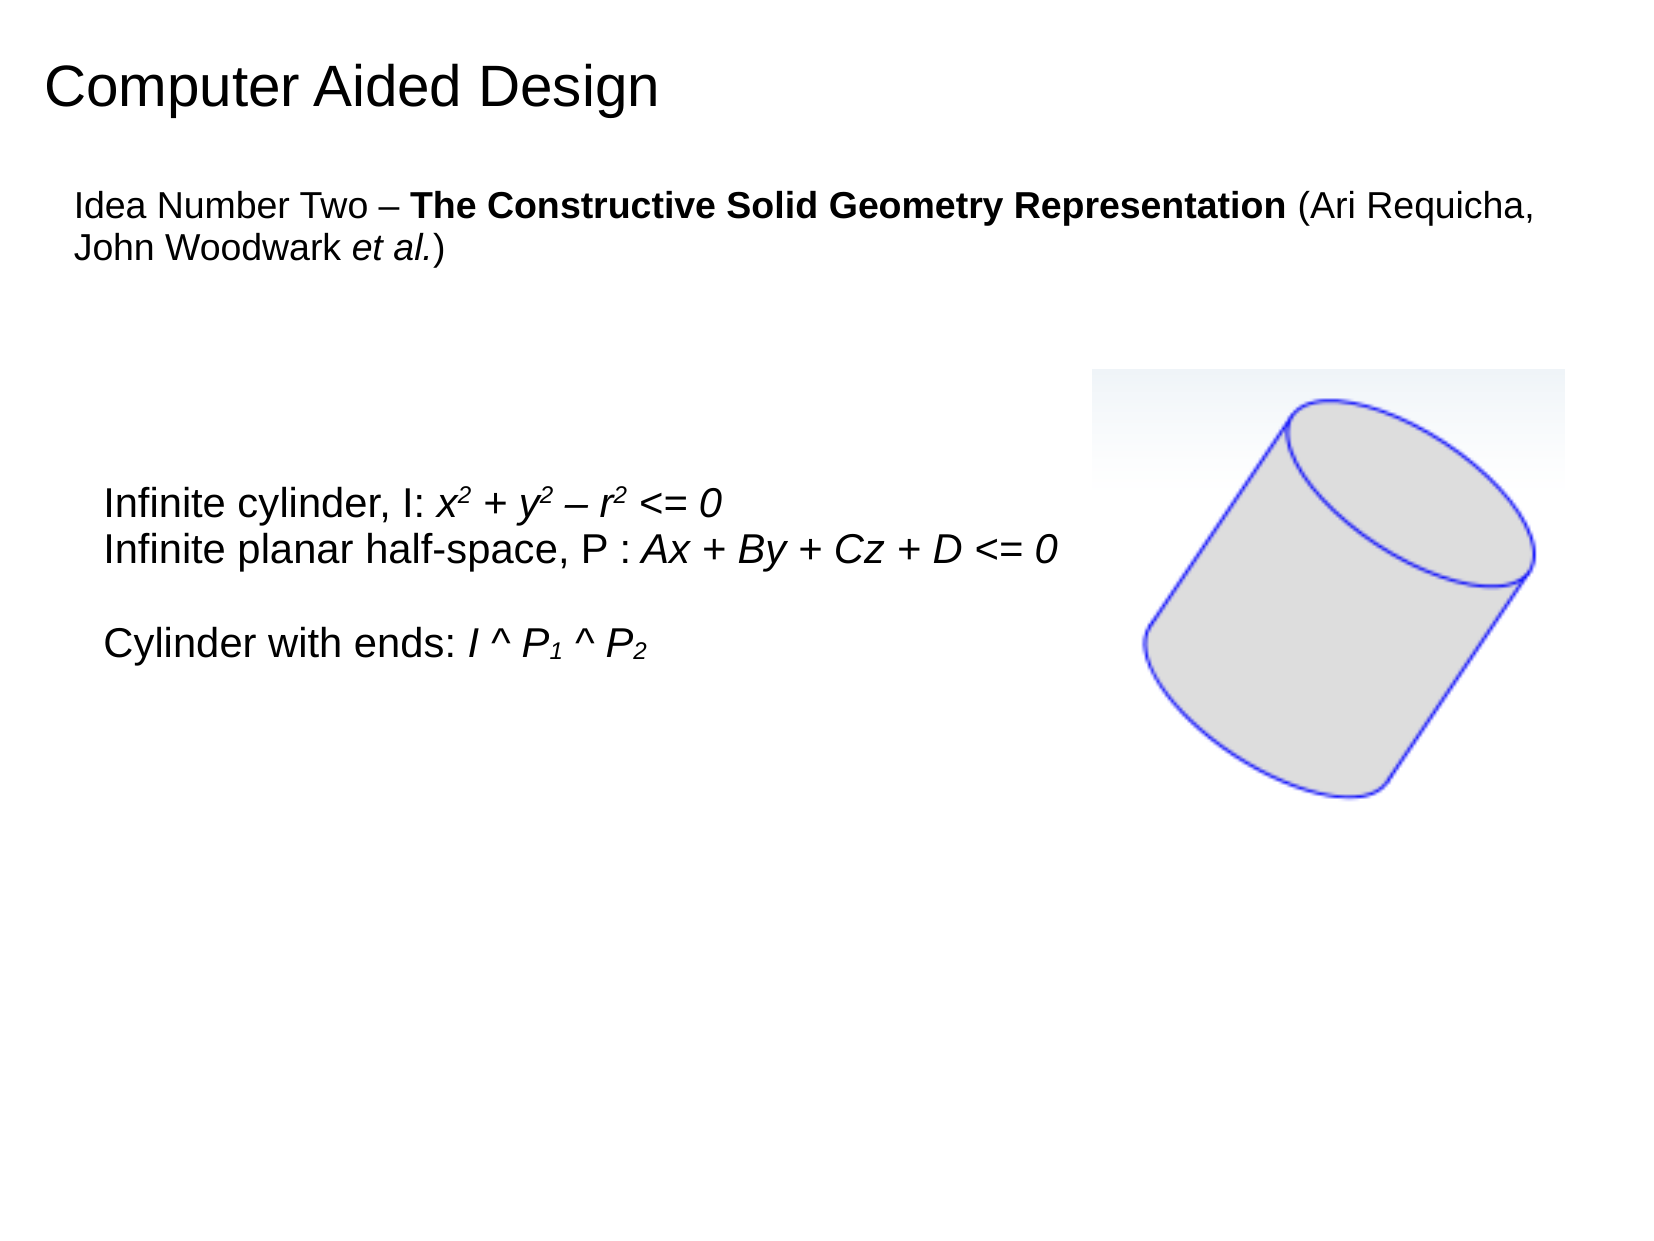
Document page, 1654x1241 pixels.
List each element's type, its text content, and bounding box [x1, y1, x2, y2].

text_box Computer Aided Design [29, 46, 1625, 135]
picture [1092, 369, 1565, 827]
text_box Infinite cylinder, I: x2 + y2 – r2 <= 0 Infinite planar half-space, P : Ax + By + Cz + D <= 0 Cylinder with ends: I ^ P1 ^ P2 [88, 472, 1093, 886]
text_box Idea Number Two – The Constructive Solid Geometry Representation (Ari Requicha, John Woodwark et al.) [59, 177, 1565, 288]
